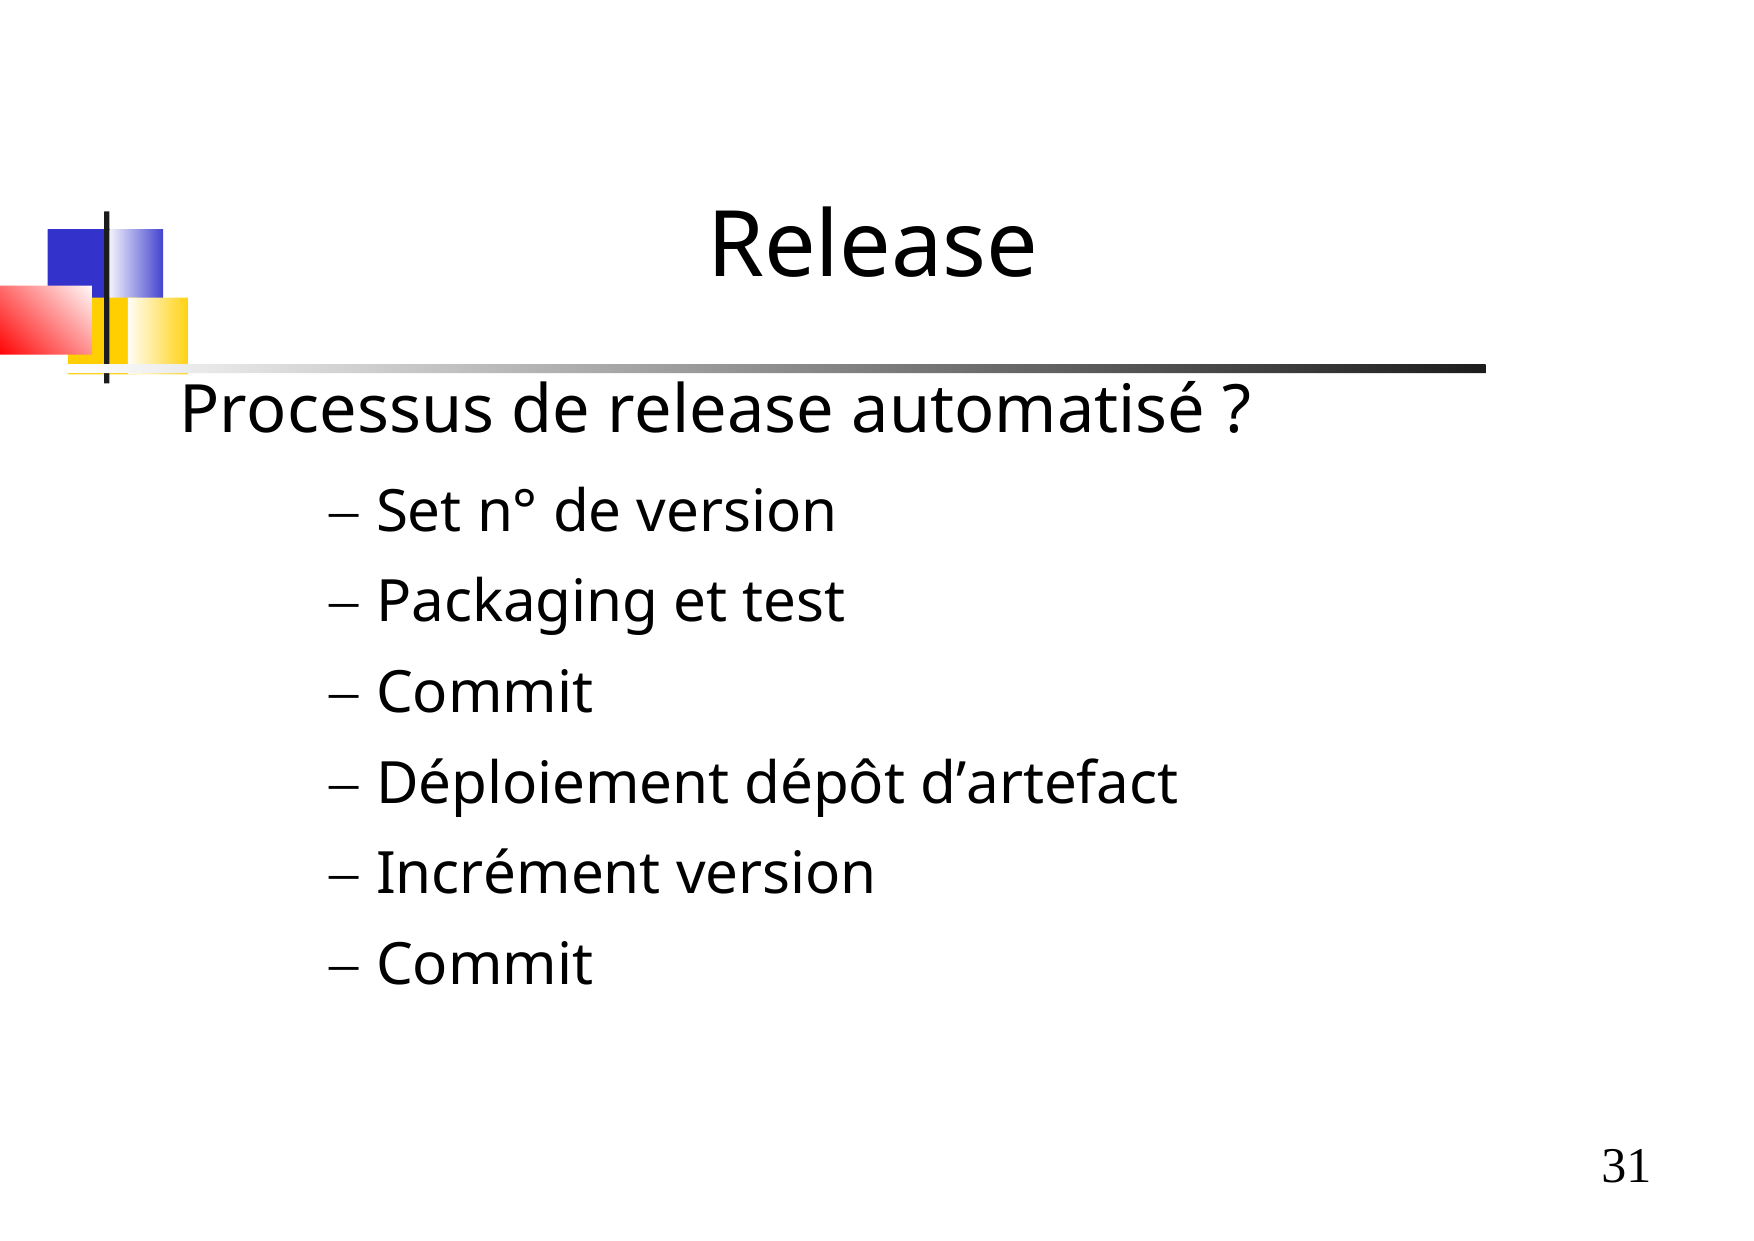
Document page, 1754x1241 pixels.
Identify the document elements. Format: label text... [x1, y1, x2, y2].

list Processus de release automatisé ? Set n° de version Packaging et test Commit Déploiement dépôt d’artefact Incrément version Commit [179, 371, 1567, 1091]
title Release [179, 139, 1567, 351]
